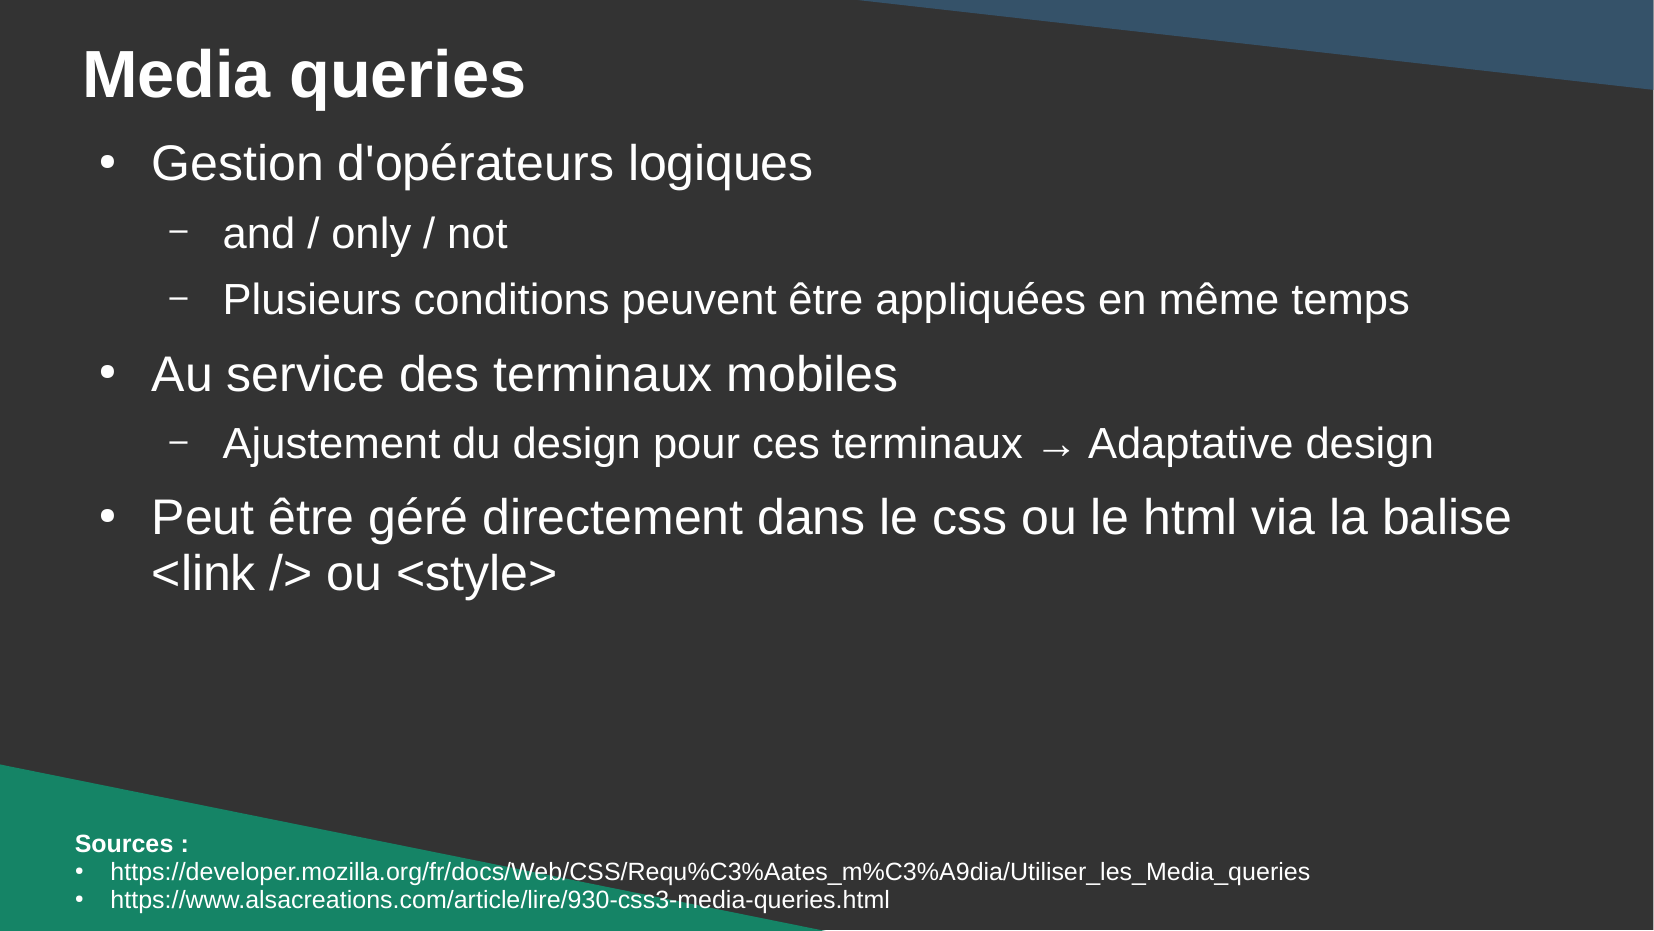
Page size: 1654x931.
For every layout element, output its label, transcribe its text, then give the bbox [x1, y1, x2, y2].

list Gestion d'opérateurs logiques and / only / not Plusieurs conditions peuvent être appliquées en même temps Au service des terminaux mobiles Ajustement du design pour ces terminaux → Adaptative design Peut être géré directement dans le css ou le html via la balise <link /> ou <style> [80, 135, 1605, 626]
text_box [0, 764, 286, 931]
text_box Sources : https://developer.mozilla.org/fr/docs/Web/CSS/Requ%C3%Aates_m%C3%A9dia/Utiliser_les_Media_queries https://www.alsacreations.com/article/lire/930-css3-media-queries.html [60, 822, 1546, 931]
text_box [857, 0, 1654, 90]
title Media queries [82, 37, 1571, 122]
